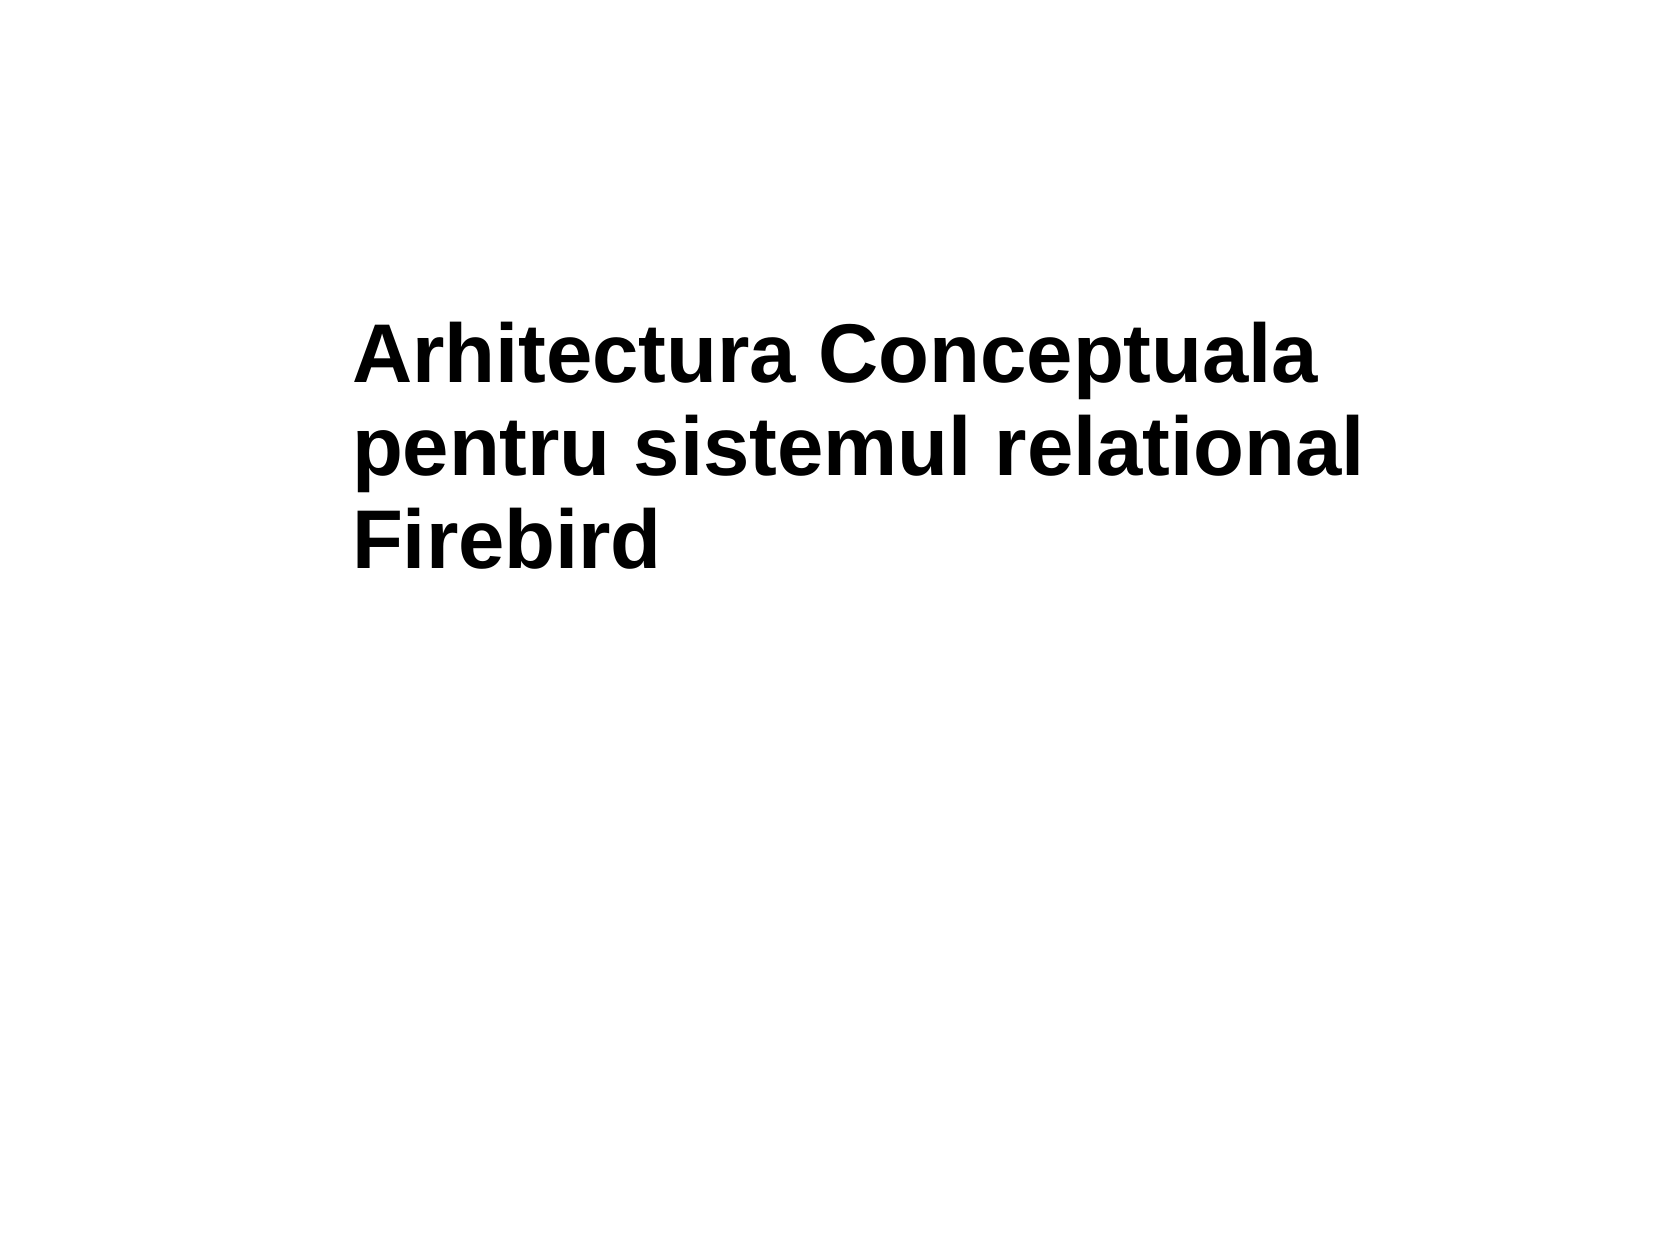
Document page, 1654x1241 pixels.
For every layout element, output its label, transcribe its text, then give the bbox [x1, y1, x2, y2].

text_box Arhitectura Conceptuala pentru sistemul relational Firebird [337, 300, 1426, 793]
